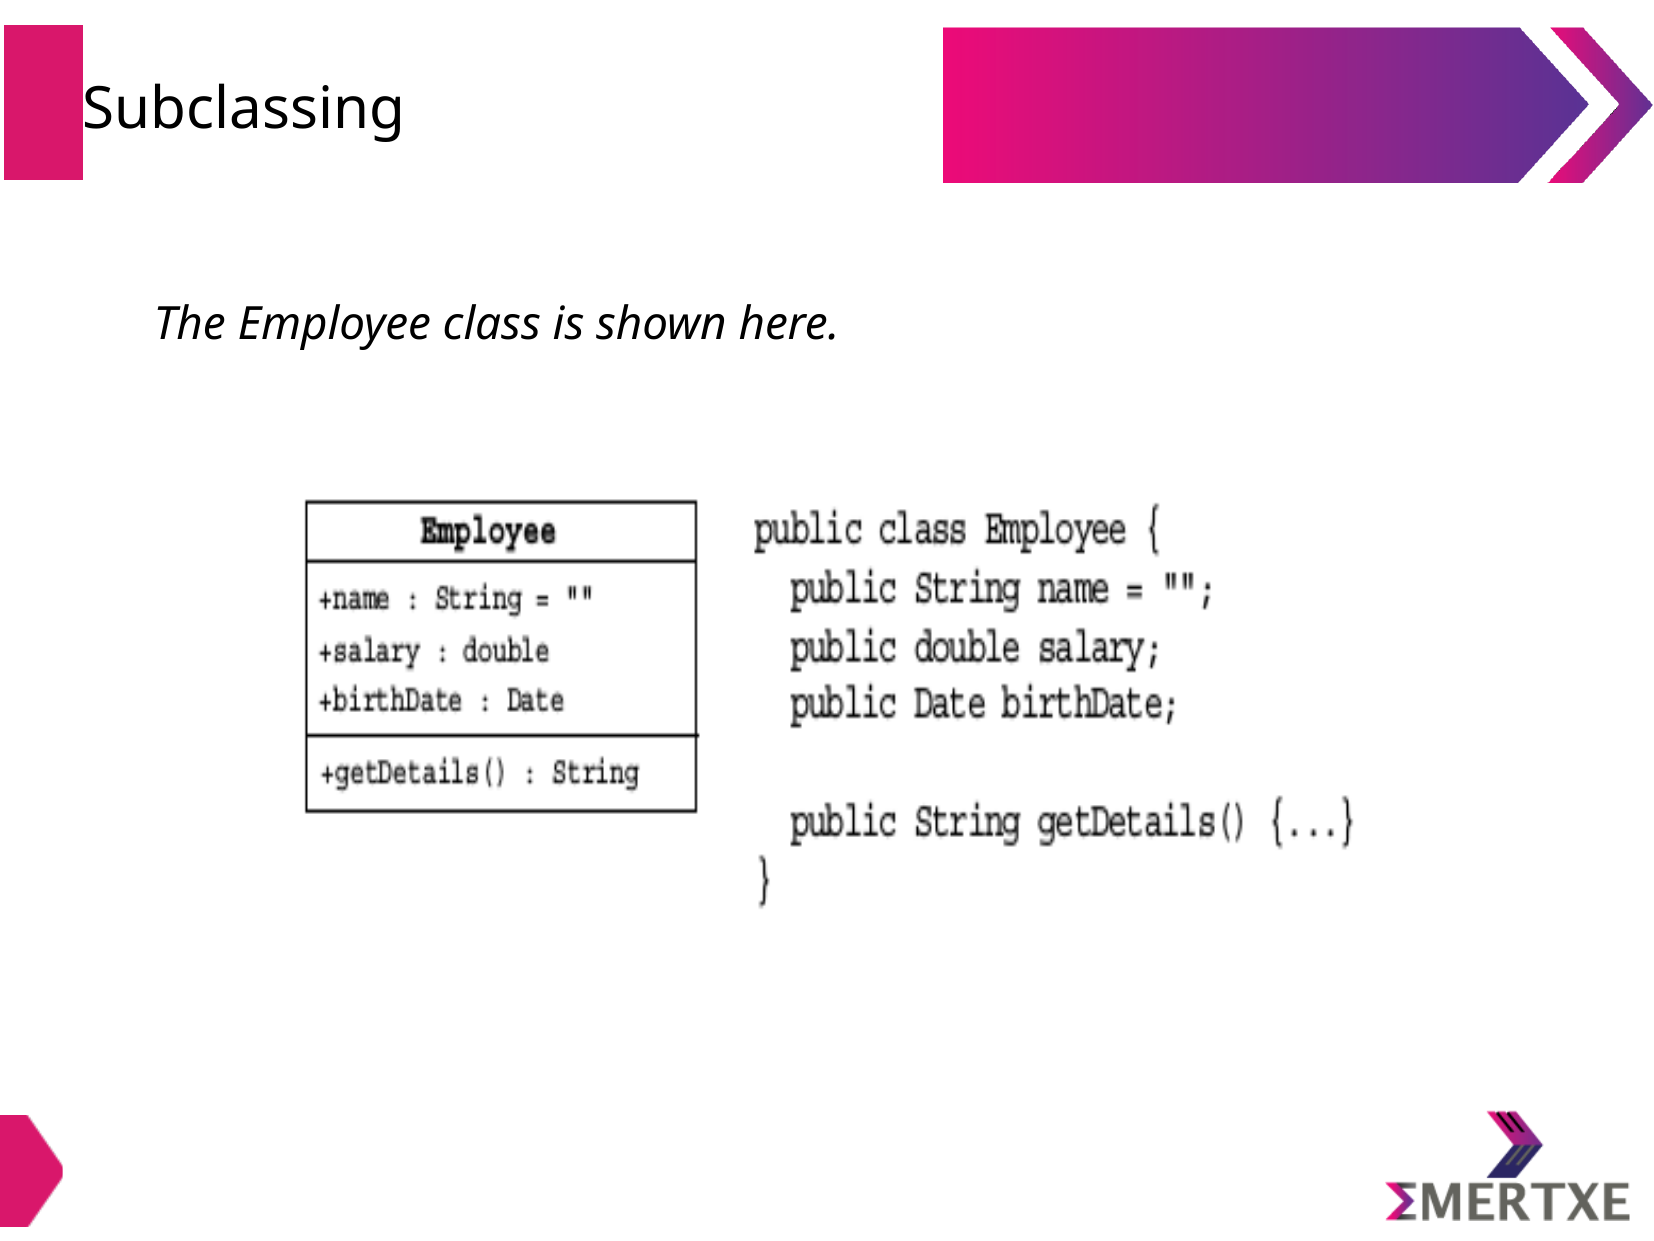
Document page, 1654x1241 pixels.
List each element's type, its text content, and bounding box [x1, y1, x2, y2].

title Subclassing [82, 2, 1571, 210]
picture [225, 449, 1381, 976]
list The Employee class is shown here. [82, 290, 1571, 1010]
picture [1385, 1107, 1631, 1221]
picture [1571, 27, 1653, 183]
